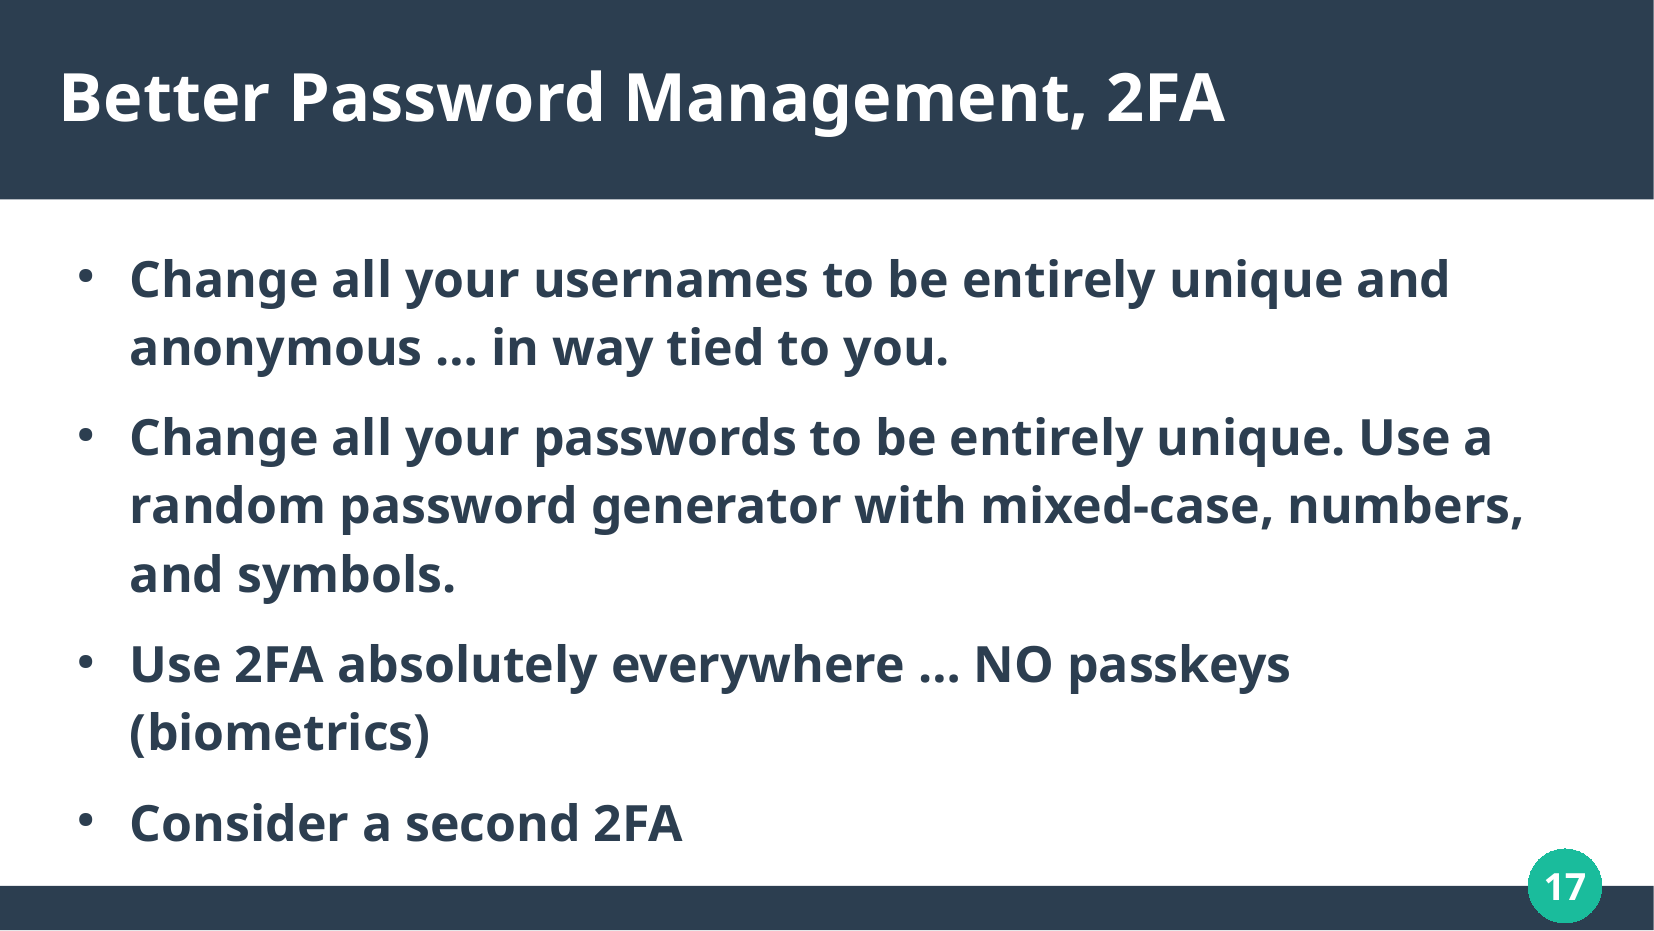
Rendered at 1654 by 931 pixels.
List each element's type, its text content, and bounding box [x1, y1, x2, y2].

title Better Password Management, 2FA [59, 37, 1595, 155]
list Change all your usernames to be entirely unique and anonymous … in way tied to you. Change all your passwords to be entirely unique. Use a random password generator with mixed-case, numbers, and symbols. Use 2FA absolutely everywhere … NO passkeys (biometrics) Consider a second 2FA [59, 243, 1595, 864]
